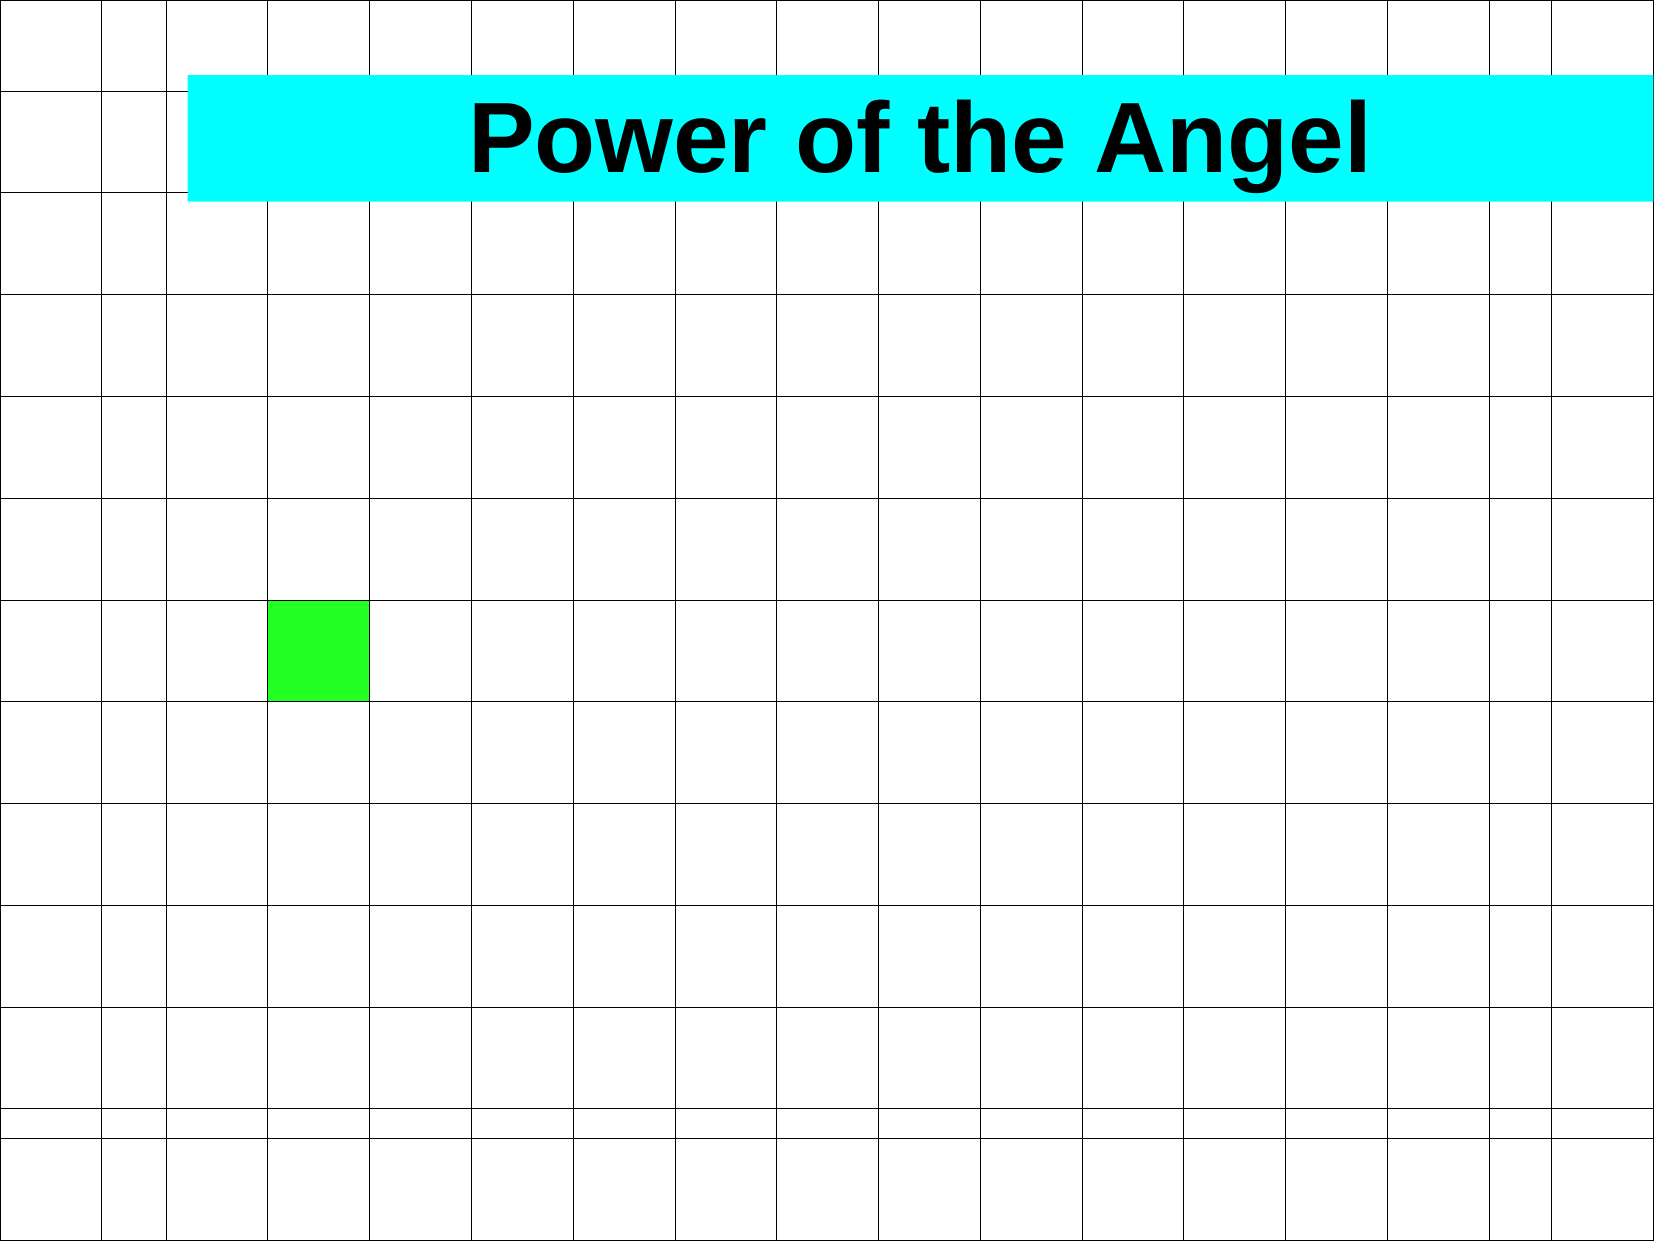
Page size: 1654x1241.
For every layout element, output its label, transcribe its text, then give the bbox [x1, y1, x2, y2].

text_box [0, 0, 1654, 1241]
text_box Power of the Angel [187, 75, 1654, 202]
